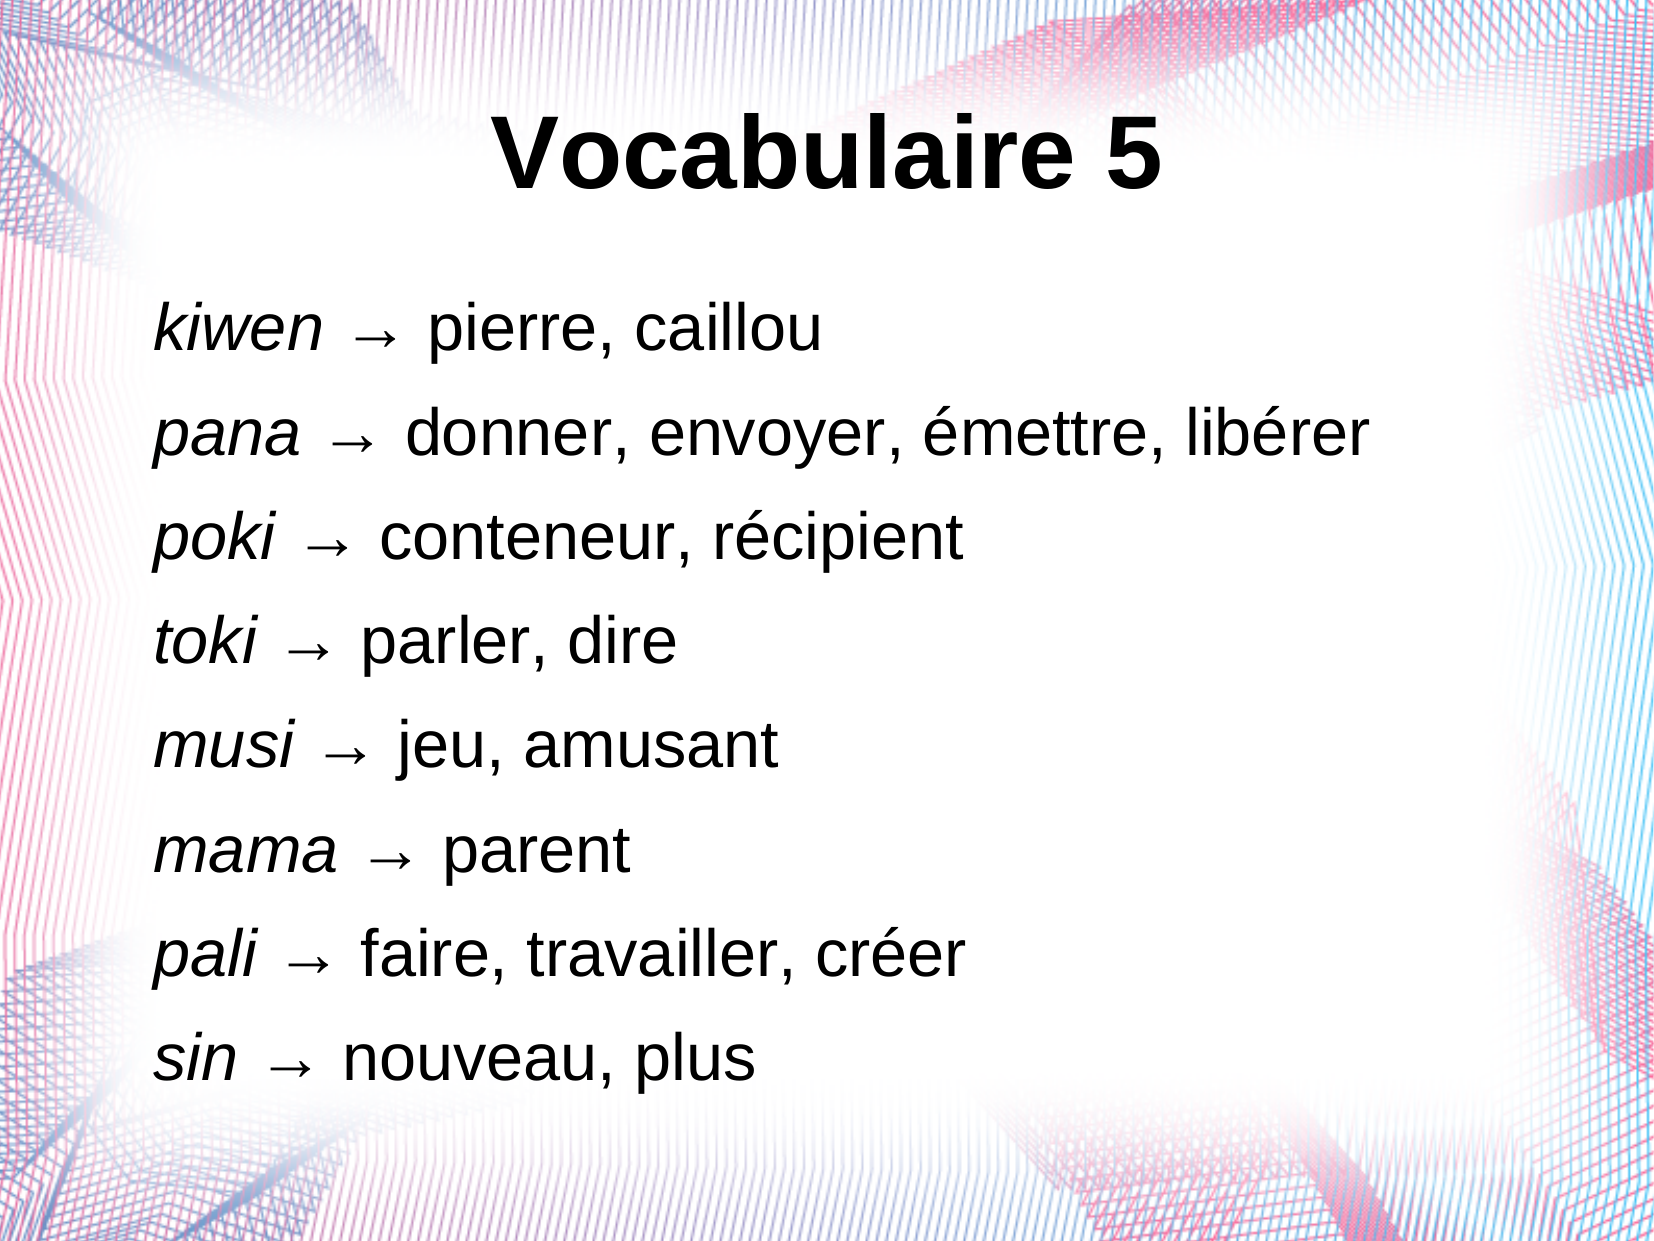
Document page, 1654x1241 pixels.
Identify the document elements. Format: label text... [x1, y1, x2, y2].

title Vocabulaire 5 [82, 49, 1571, 257]
picture [0, 0, 1654, 1241]
list kiwen → pierre, caillou pana → donner, envoyer, émettre, libérer poki → conteneur, récipient toki → parler, dire musi → jeu, amusant mama → parent pali → faire, travailler, créer sin → nouveau, plus [82, 290, 1571, 1096]
